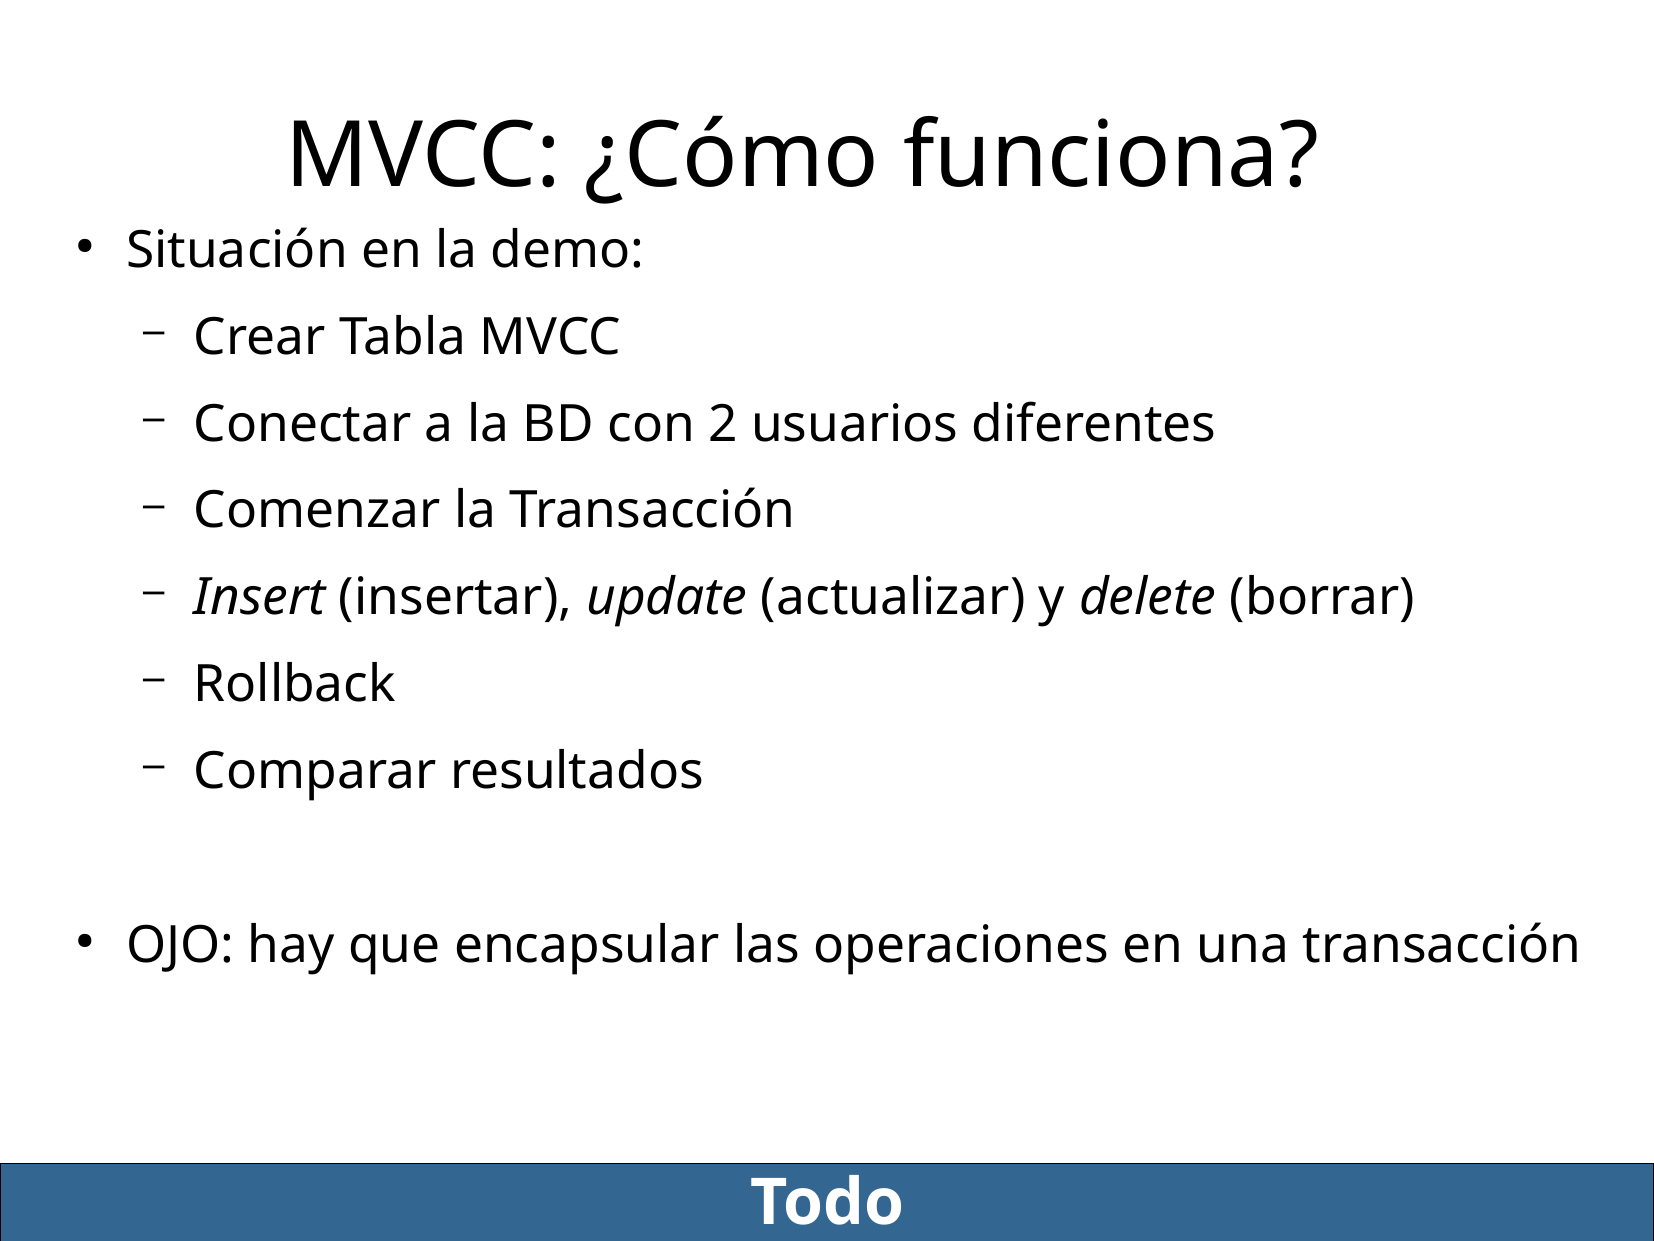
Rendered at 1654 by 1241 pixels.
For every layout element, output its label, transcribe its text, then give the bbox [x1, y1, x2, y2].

title MVCC: ¿Cómo funciona? [75, 94, 1530, 207]
list Situación en la demo: Crear Tabla MVCC Conectar a la BD con 2 usuarios diferentes Comenzar la Transacción Insert (insertar), update (actualizar) y delete (borrar) Rollback Comparar resultados OJO: hay que encapsular las operaciones en una transacción [59, 212, 1595, 1044]
